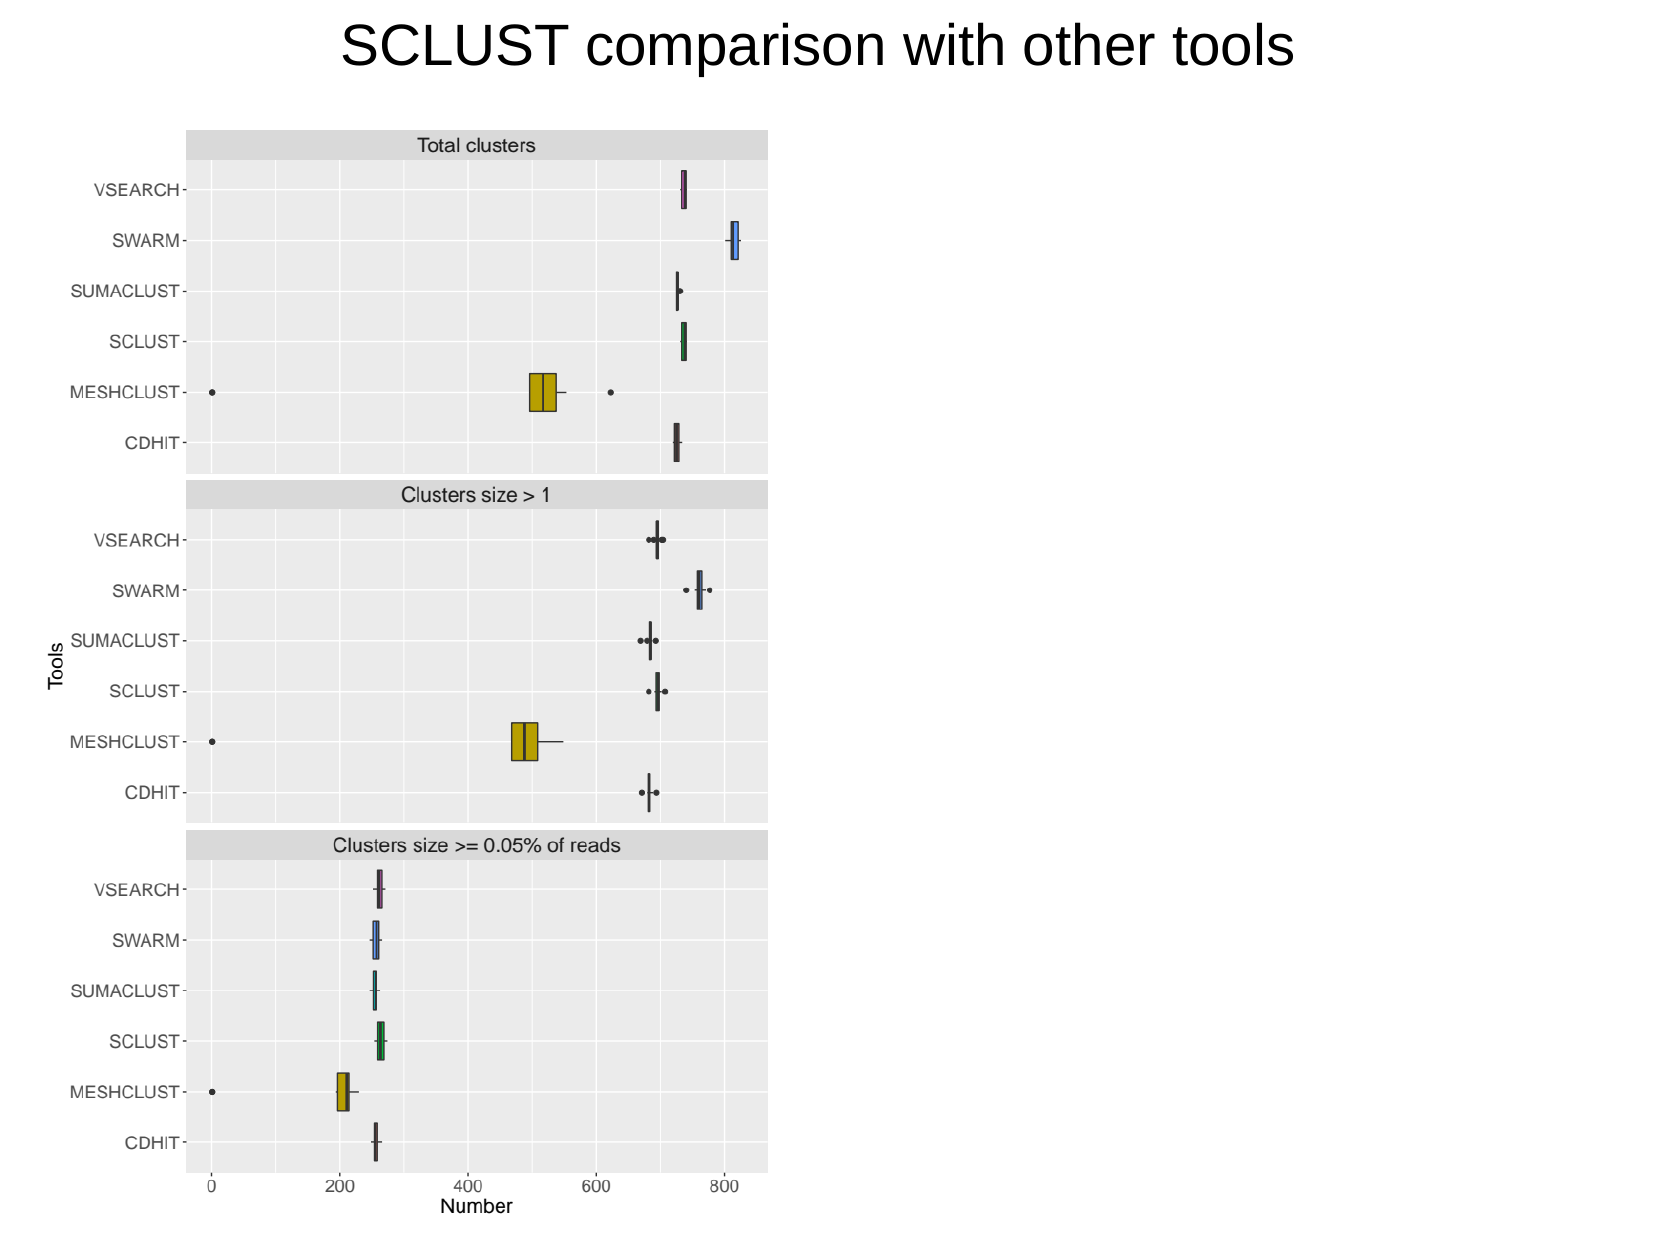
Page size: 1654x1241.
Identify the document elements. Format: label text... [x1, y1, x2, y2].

text_box SCLUST comparison with other tools [0, 4, 1654, 85]
picture [41, 123, 774, 1223]
